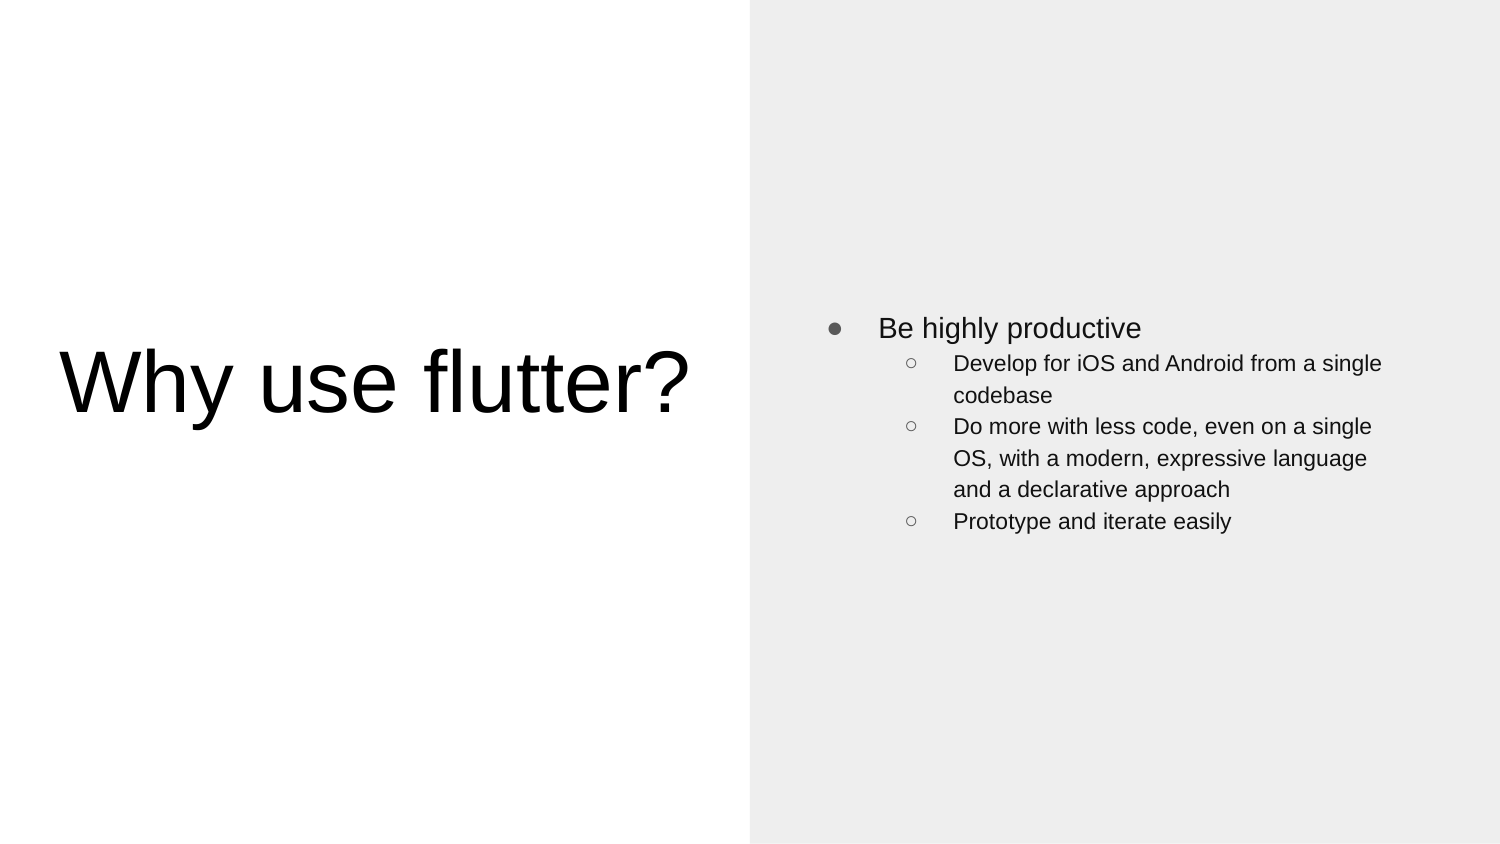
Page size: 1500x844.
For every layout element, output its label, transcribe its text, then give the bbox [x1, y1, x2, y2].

title Why use flutter? [43, 202, 708, 446]
list Be highly productive Develop for iOS and Android from a single codebase Do more with less code, even on a single OS, with a modern, expressive language and a declarative approach Prototype and iterate easily [788, 118, 1418, 725]
